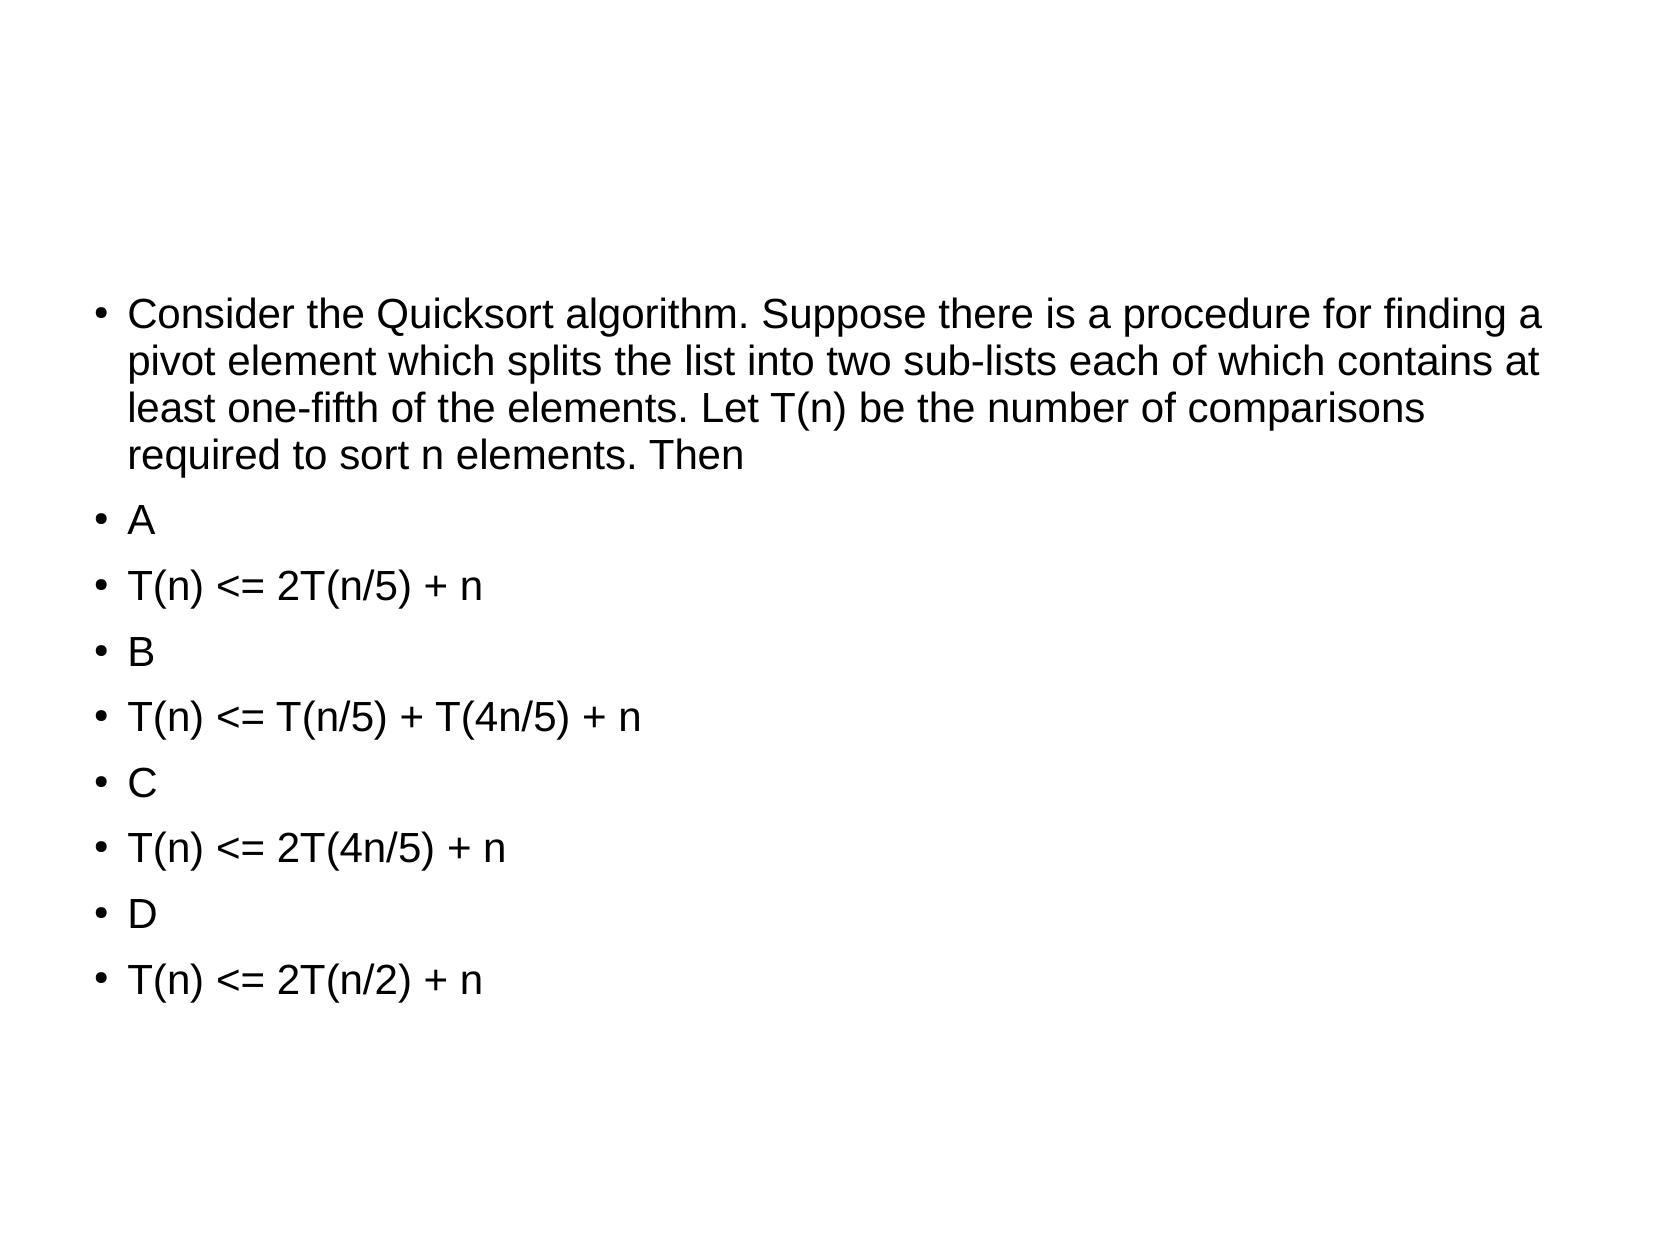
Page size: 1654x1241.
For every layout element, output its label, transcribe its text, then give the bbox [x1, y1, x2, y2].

list Consider the Quicksort algorithm. Suppose there is a procedure for finding a pivot element which splits the list into two sub-lists each of which contains at least one-fifth of the elements. Let T(n) be the number of comparisons required to sort n elements. Then A T(n) <= 2T(n/5) + n B T(n) <= T(n/5) + T(4n/5) + n C T(n) <= 2T(4n/5) + n D T(n) <= 2T(n/2) + n [82, 290, 1571, 1010]
